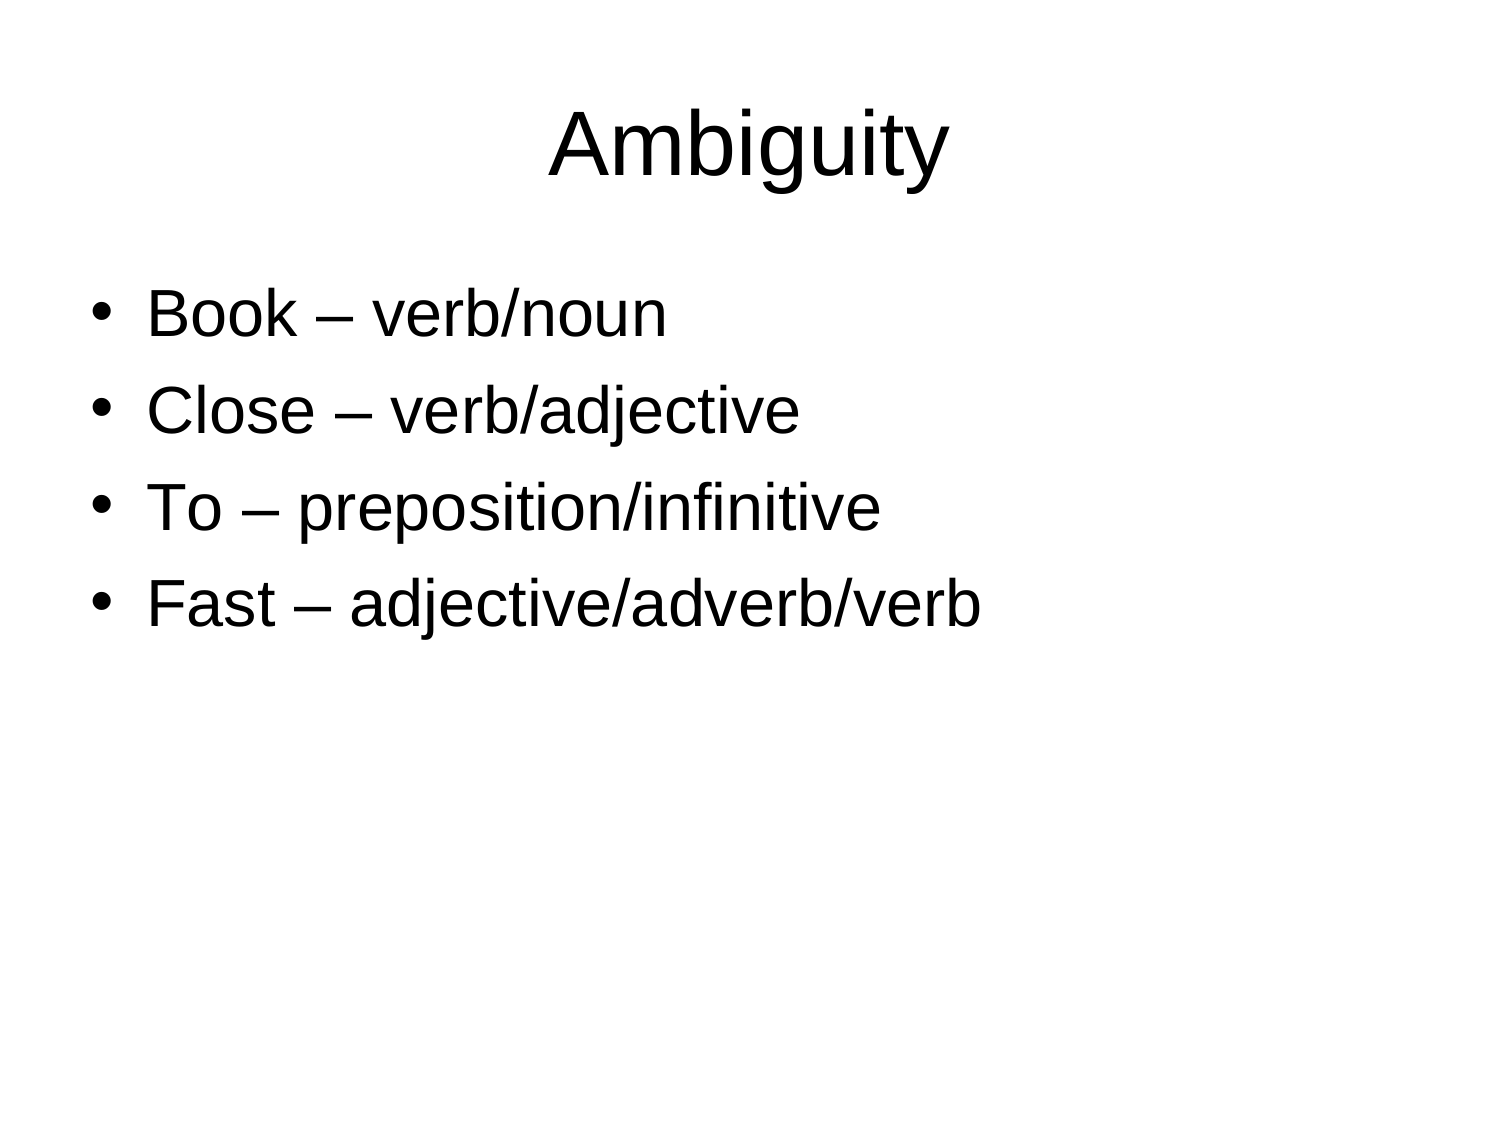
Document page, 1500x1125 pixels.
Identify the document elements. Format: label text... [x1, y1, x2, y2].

title Ambiguity [75, 45, 1426, 233]
list Book – verb/noun Close – verb/adjective To – preposition/infinitive Fast – adjective/adverb/verb [75, 262, 1426, 1005]
